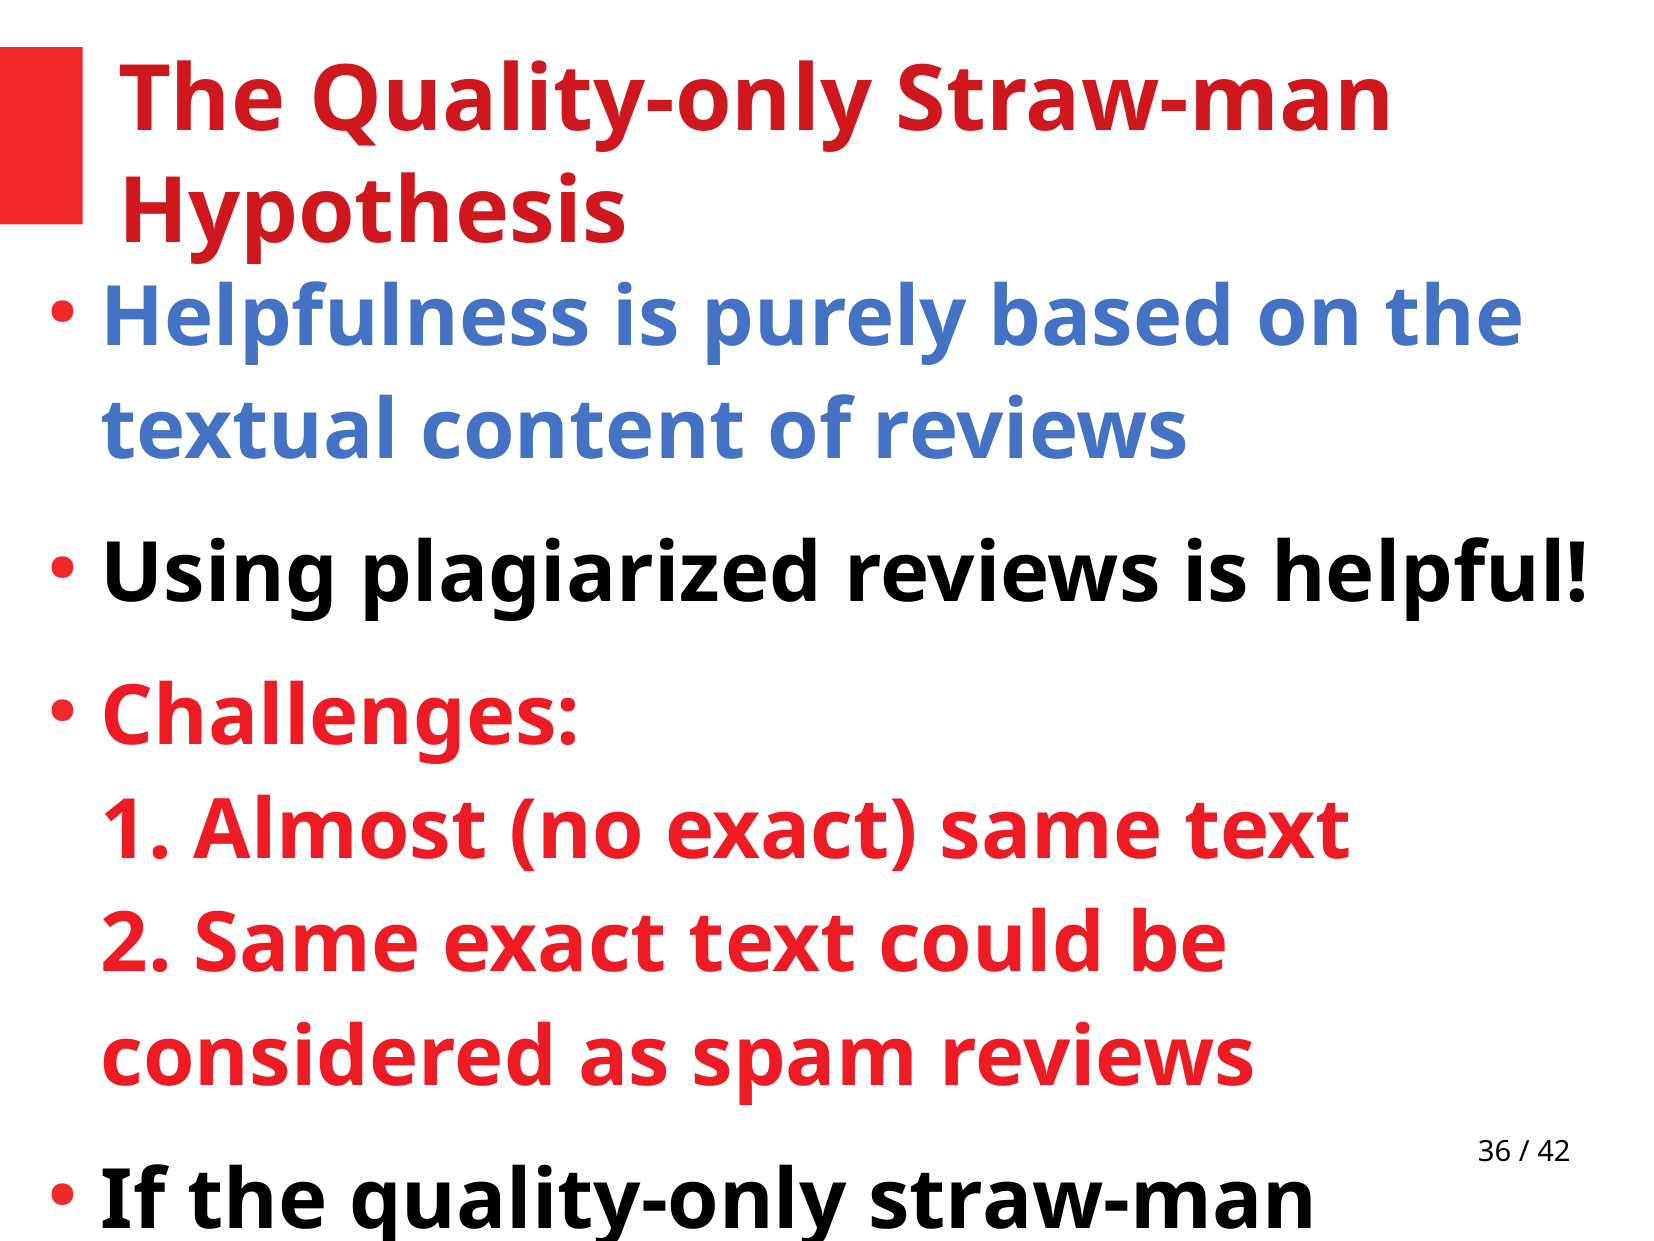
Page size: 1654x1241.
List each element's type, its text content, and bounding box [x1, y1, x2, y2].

list Helpfulness is purely based on the textual content of reviews Using plagiarized reviews is helpful! Challenges: 1. Almost (no exact) same text 2. Same exact text could be considered as spam reviews If the quality-only straw-man hypothesis holds, helpfulness ratio of “same text” reviews should be the same [30, 256, 1636, 1175]
title The Quality-only Straw-man Hypothesis [118, 49, 1571, 256]
